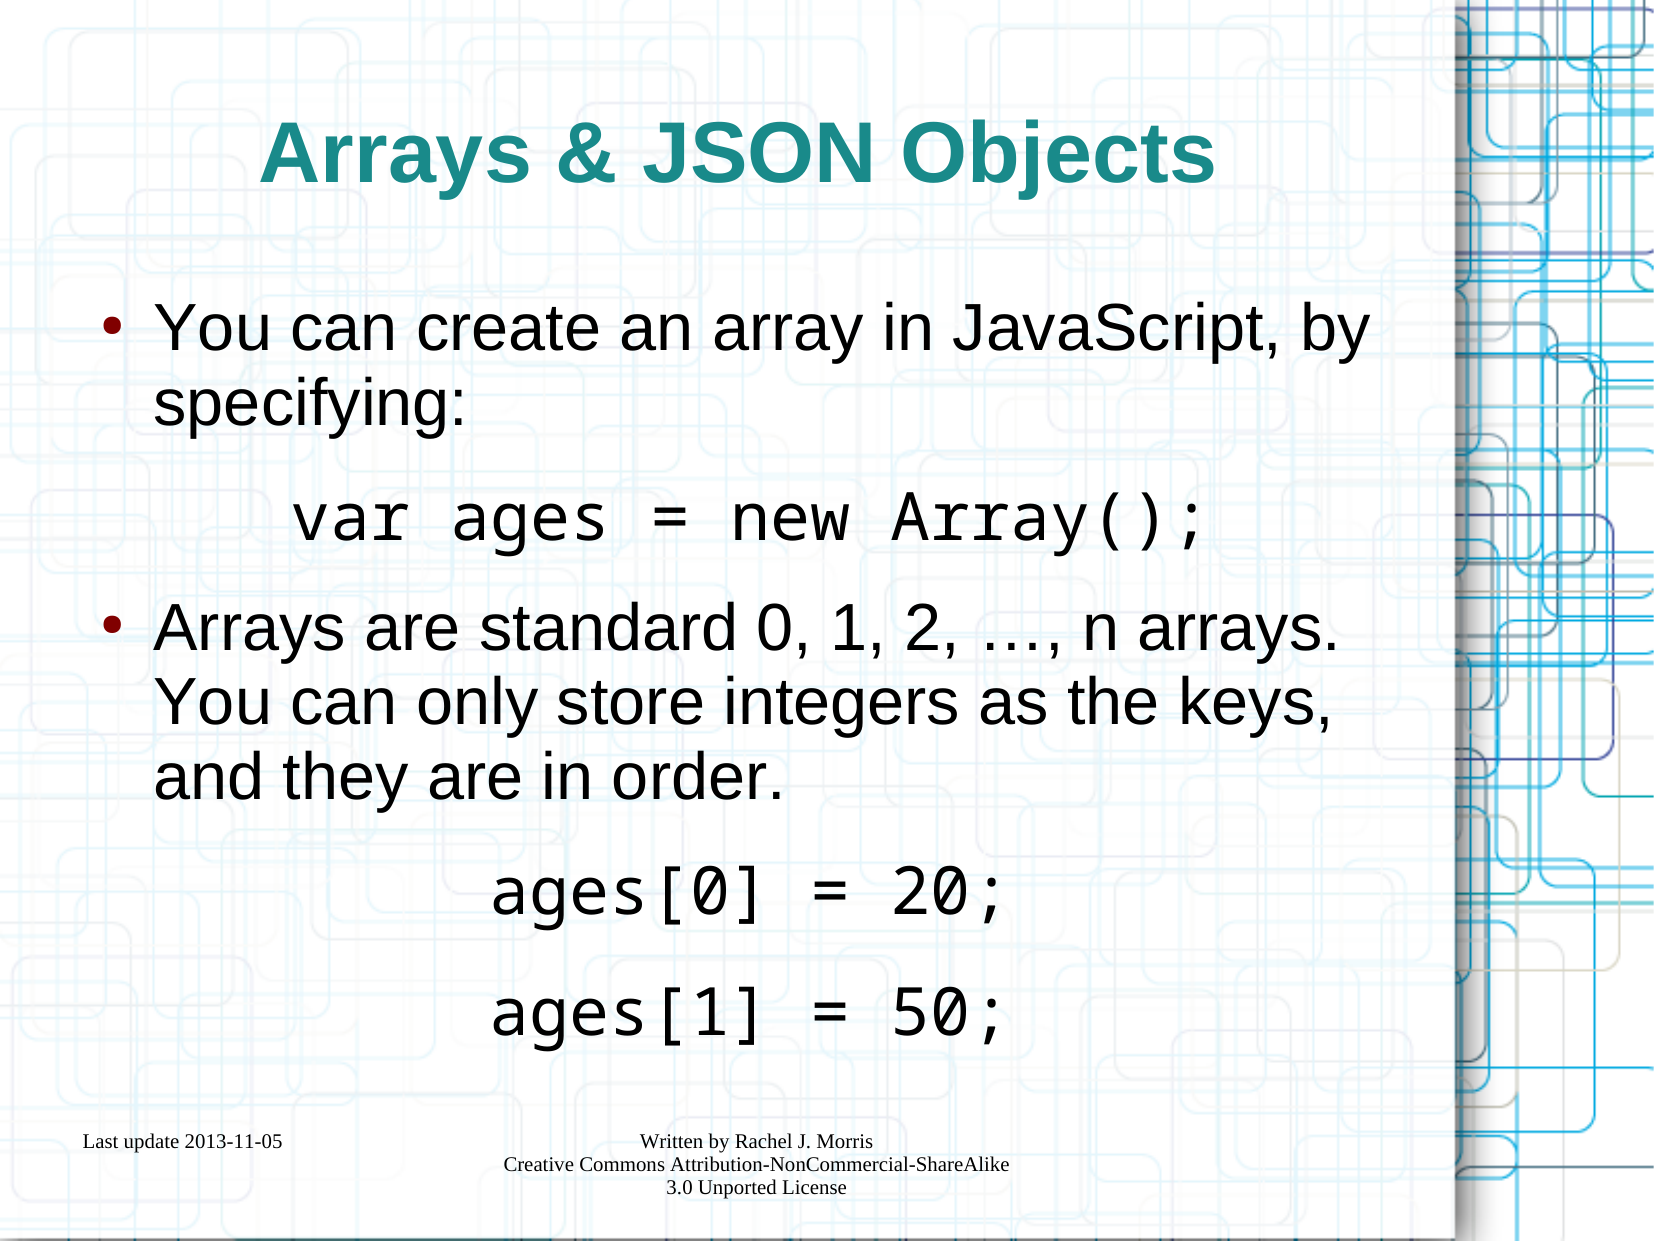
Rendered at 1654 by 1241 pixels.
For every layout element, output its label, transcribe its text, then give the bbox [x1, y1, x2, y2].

picture [0, 0, 1654, 1241]
list You can create an array in JavaScript, by specifying: var ages = new Array(); Arrays are standard 0, 1, 2, …, n arrays. You can only store integers as the keys, and they are in order. ages[0] = 20; ages[1] = 50; [82, 290, 1418, 1015]
title Arrays & JSON Objects [59, 49, 1418, 257]
